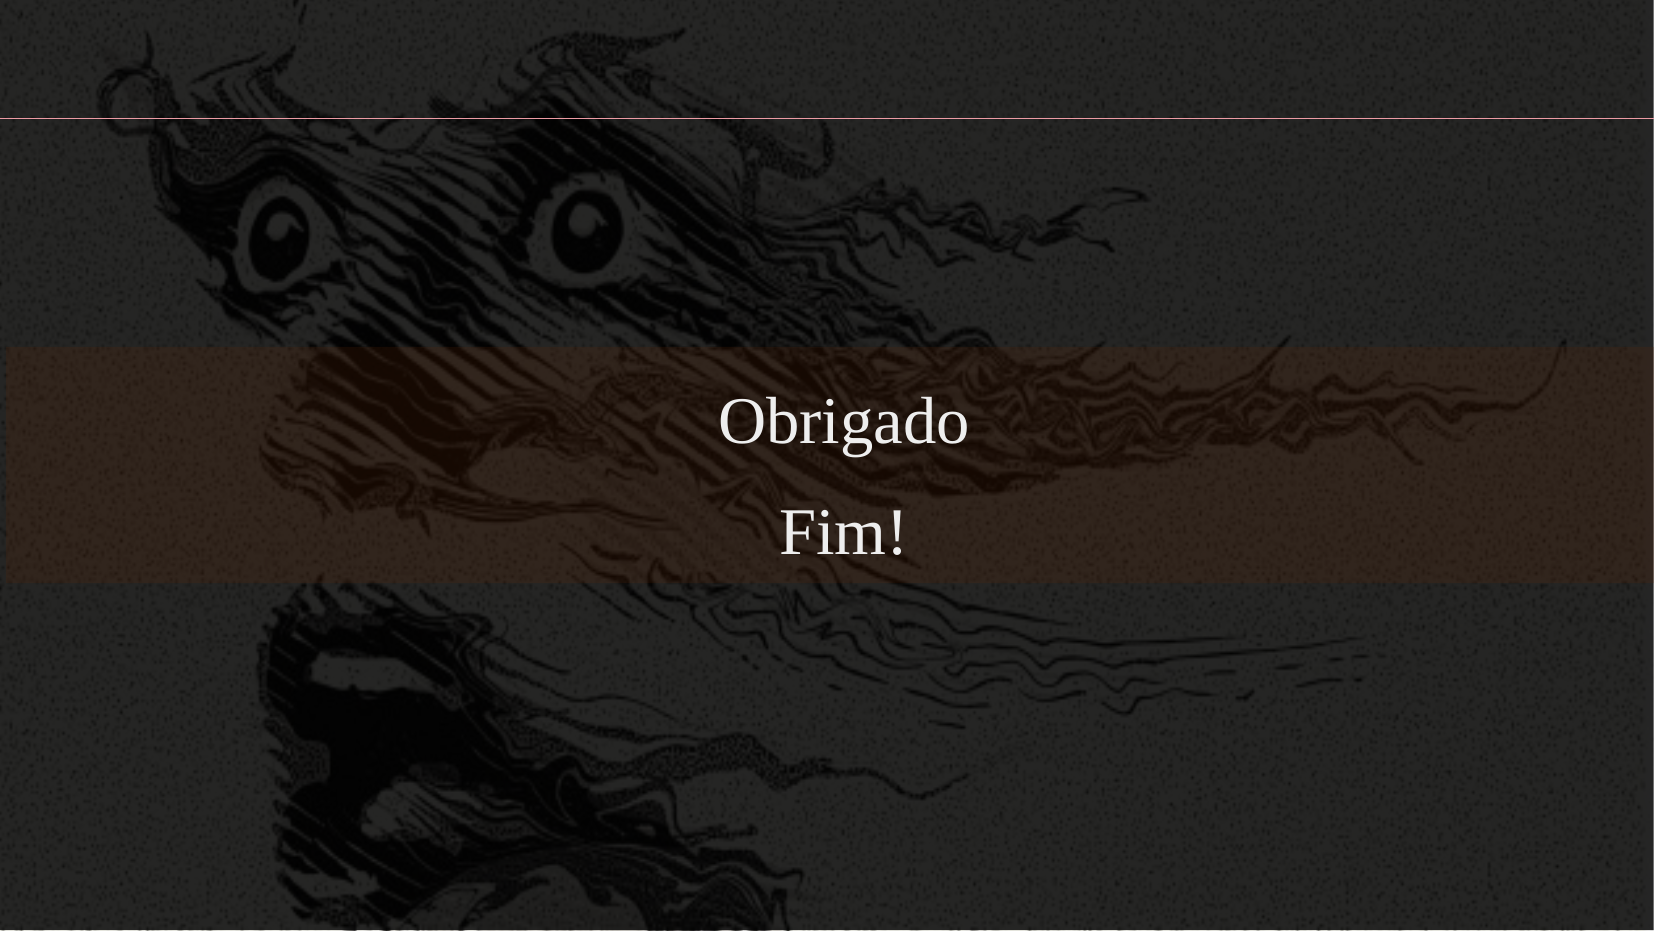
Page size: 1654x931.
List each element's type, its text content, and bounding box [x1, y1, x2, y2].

title Obrigado Fim! [5, 346, 1654, 584]
